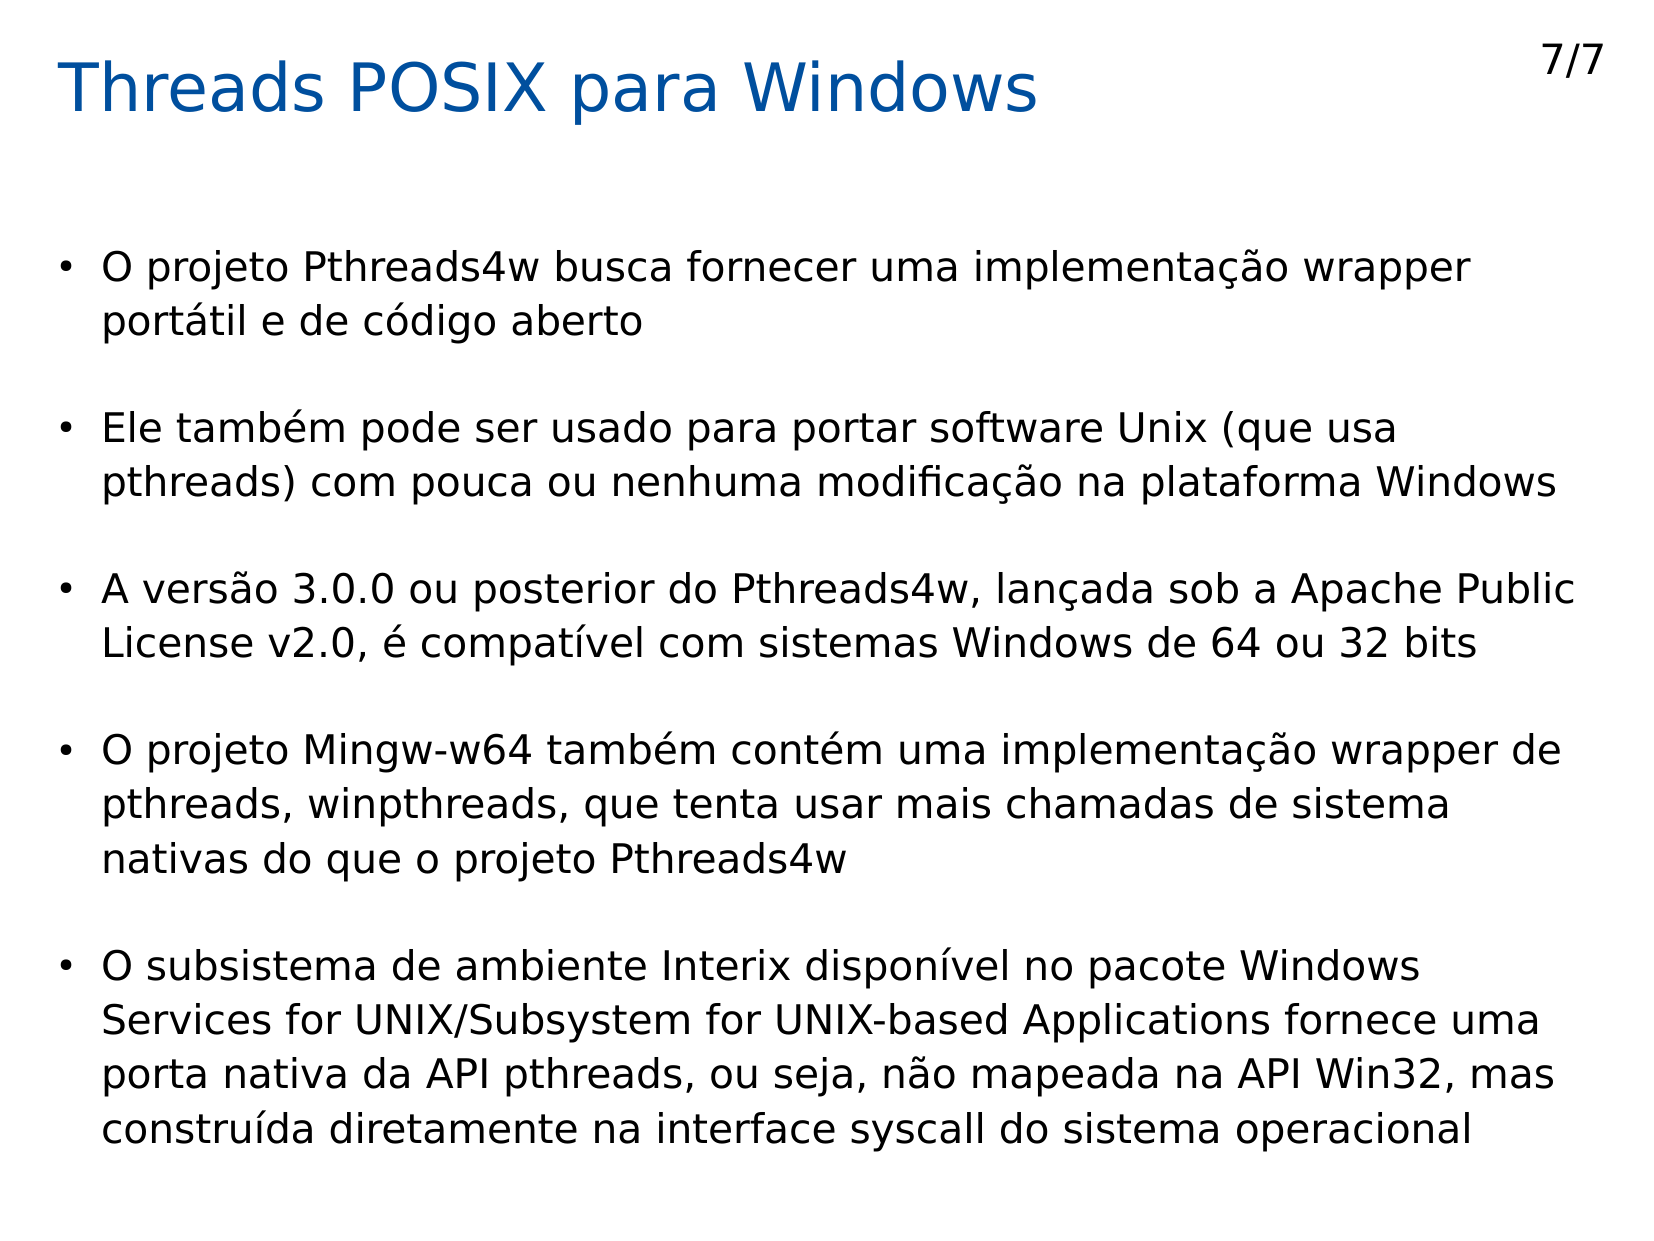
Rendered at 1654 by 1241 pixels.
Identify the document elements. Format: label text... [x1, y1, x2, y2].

title Threads POSIX para Windows [59, 29, 1506, 148]
list O projeto Pthreads4w busca fornecer uma implementação wrapper portátil e de código aberto Ele também pode ser usado para portar software Unix (que usa pthreads) com pouca ou nenhuma modificação na plataforma Windows A versão 3.0.0 ou posterior do Pthreads4w, lançada sob a Apache Public License v2.0, é compatível com sistemas Windows de 64 ou 32 bits O projeto Mingw-w64 também contém uma implementação wrapper de pthreads, winpthreads, que tenta usar mais chamadas de sistema nativas do que o projeto Pthreads4w O subsistema de ambiente Interix disponível no pacote Windows Services for UNIX/Subsystem for UNIX-based Applications fornece uma porta nativa da API pthreads, ou seja, não mapeada na API Win32, mas construída diretamente na interface syscall do sistema operacional [59, 236, 1595, 1211]
